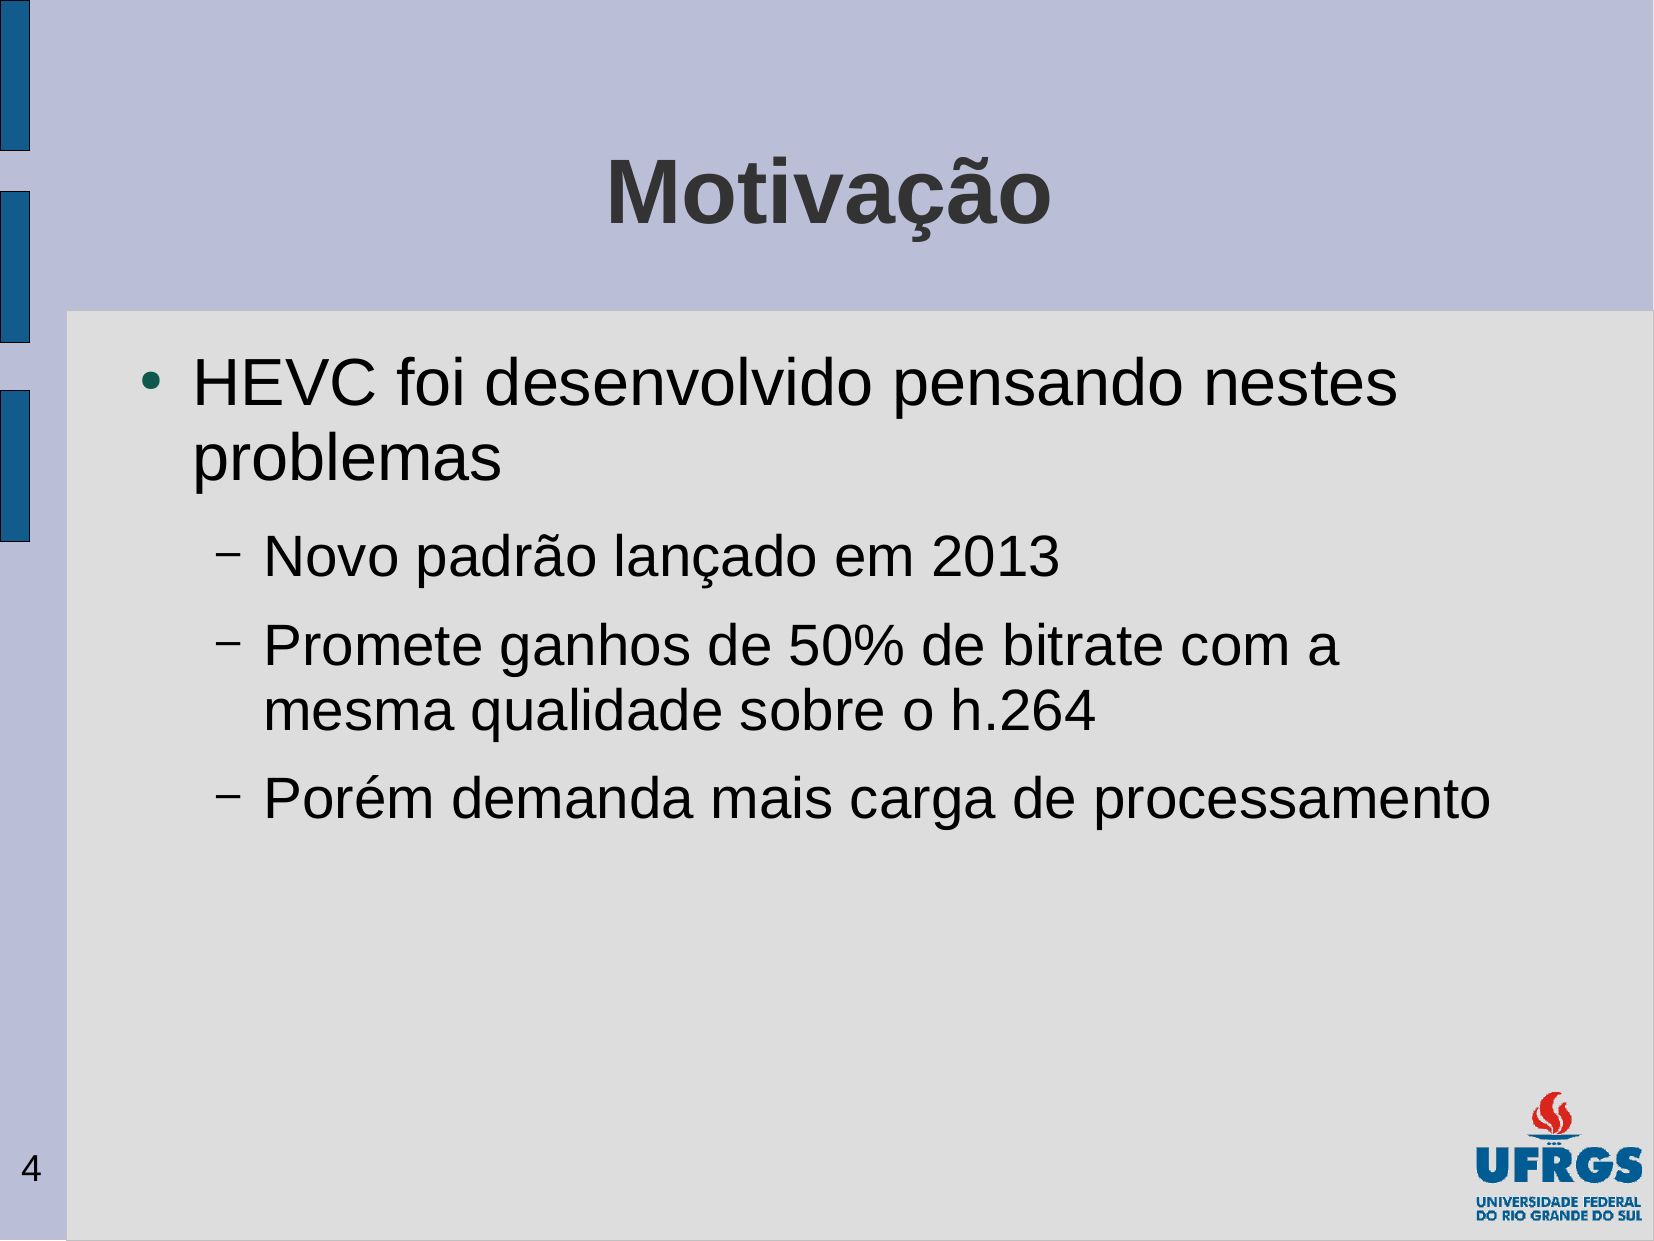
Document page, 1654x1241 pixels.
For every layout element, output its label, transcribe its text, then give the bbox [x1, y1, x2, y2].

picture [1476, 1092, 1642, 1221]
list HEVC foi desenvolvido pensando nestes problemas Novo padrão lançado em 2013 Promete ganhos de 50% de bitrate com a mesma qualidade sobre o h.264 Porém demanda mais carga de processamento [121, 344, 1534, 1064]
title Motivação [123, 88, 1536, 296]
